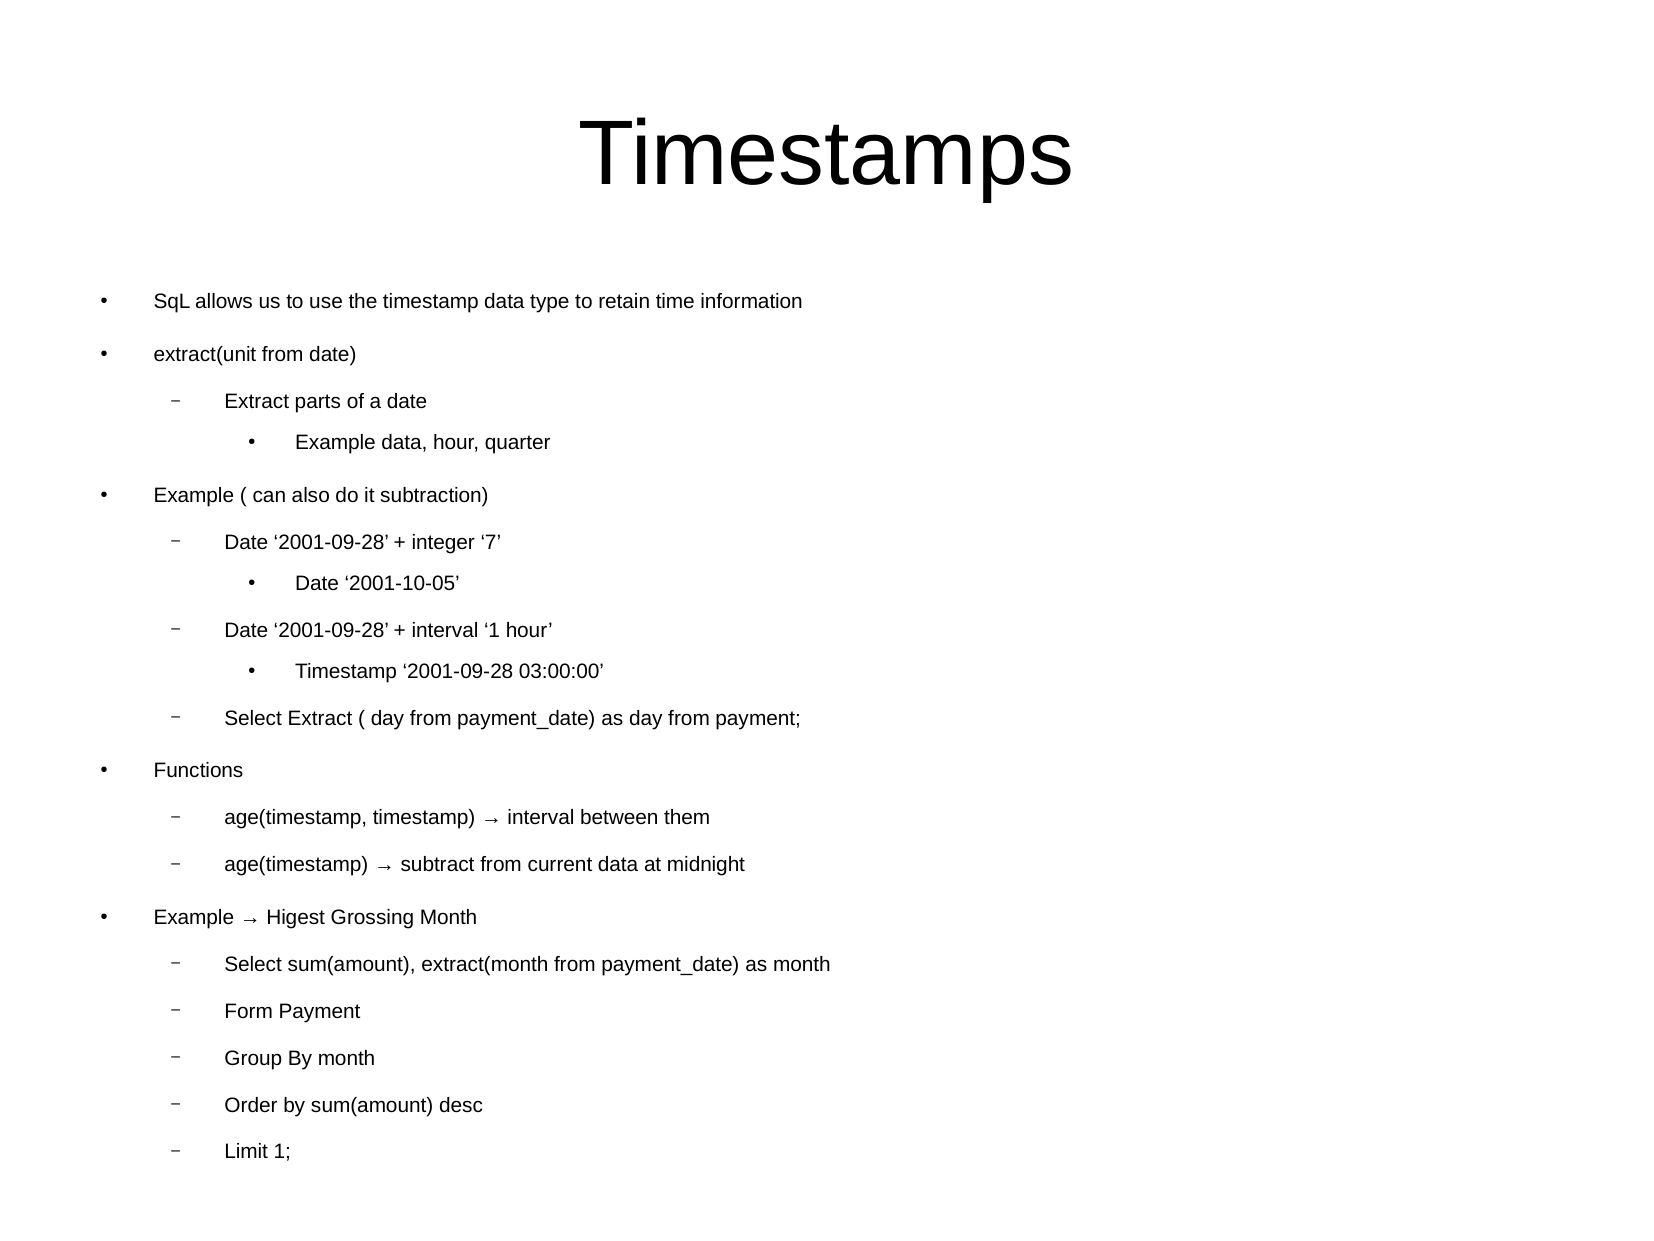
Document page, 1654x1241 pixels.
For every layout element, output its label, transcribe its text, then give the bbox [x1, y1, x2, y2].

list SqL allows us to use the timestamp data type to retain time information extract(unit from date) Extract parts of a date Example data, hour, quarter Example ( can also do it subtraction) Date ‘2001-09-28’ + integer ‘7’ Date ‘2001-10-05’ Date ‘2001-09-28’ + interval ‘1 hour’ Timestamp ‘2001-09-28 03:00:00’ Select Extract ( day from payment_date) as day from payment; Functions age(timestamp, timestamp) → interval between them age(timestamp) → subtract from current data at midnight Example → Higest Grossing Month Select sum(amount), extract(month from payment_date) as month Form Payment Group By month Order by sum(amount) desc Limit 1; [82, 290, 1571, 1231]
title Timestamps [82, 49, 1571, 257]
